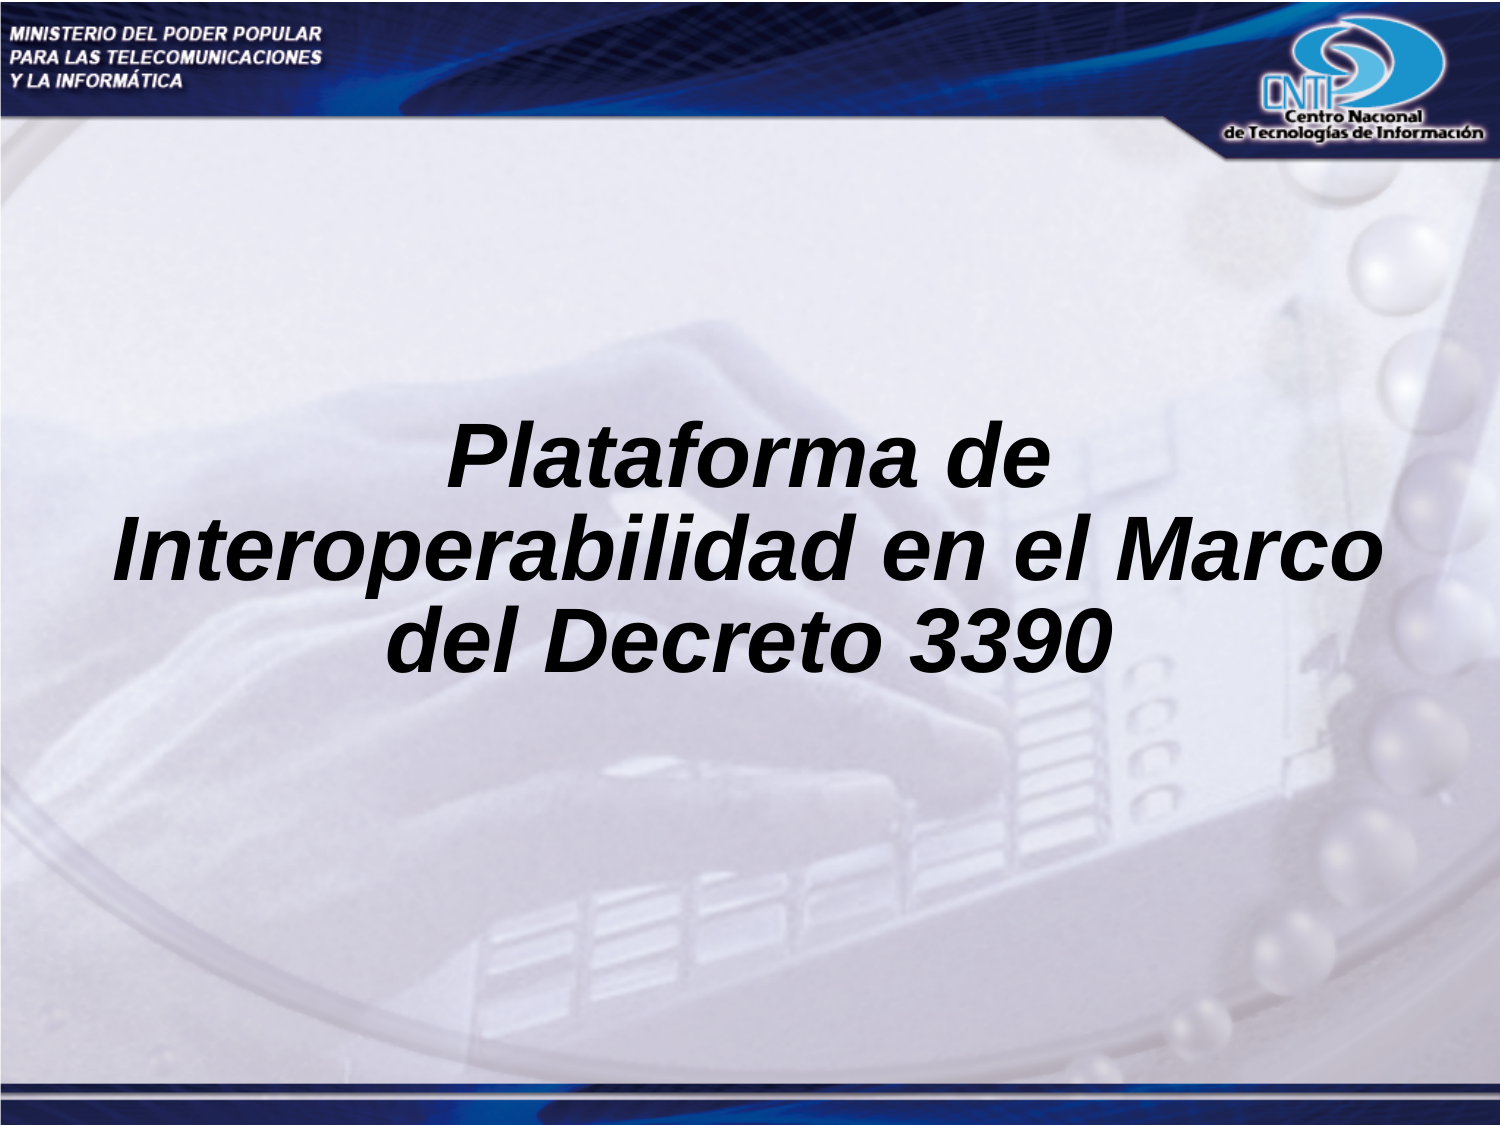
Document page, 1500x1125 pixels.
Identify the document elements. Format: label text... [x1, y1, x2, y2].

picture [0, 2, 1500, 1125]
title Plataforma de Interoperabilidad en el Marco del Decreto 3390 [112, 404, 1388, 701]
